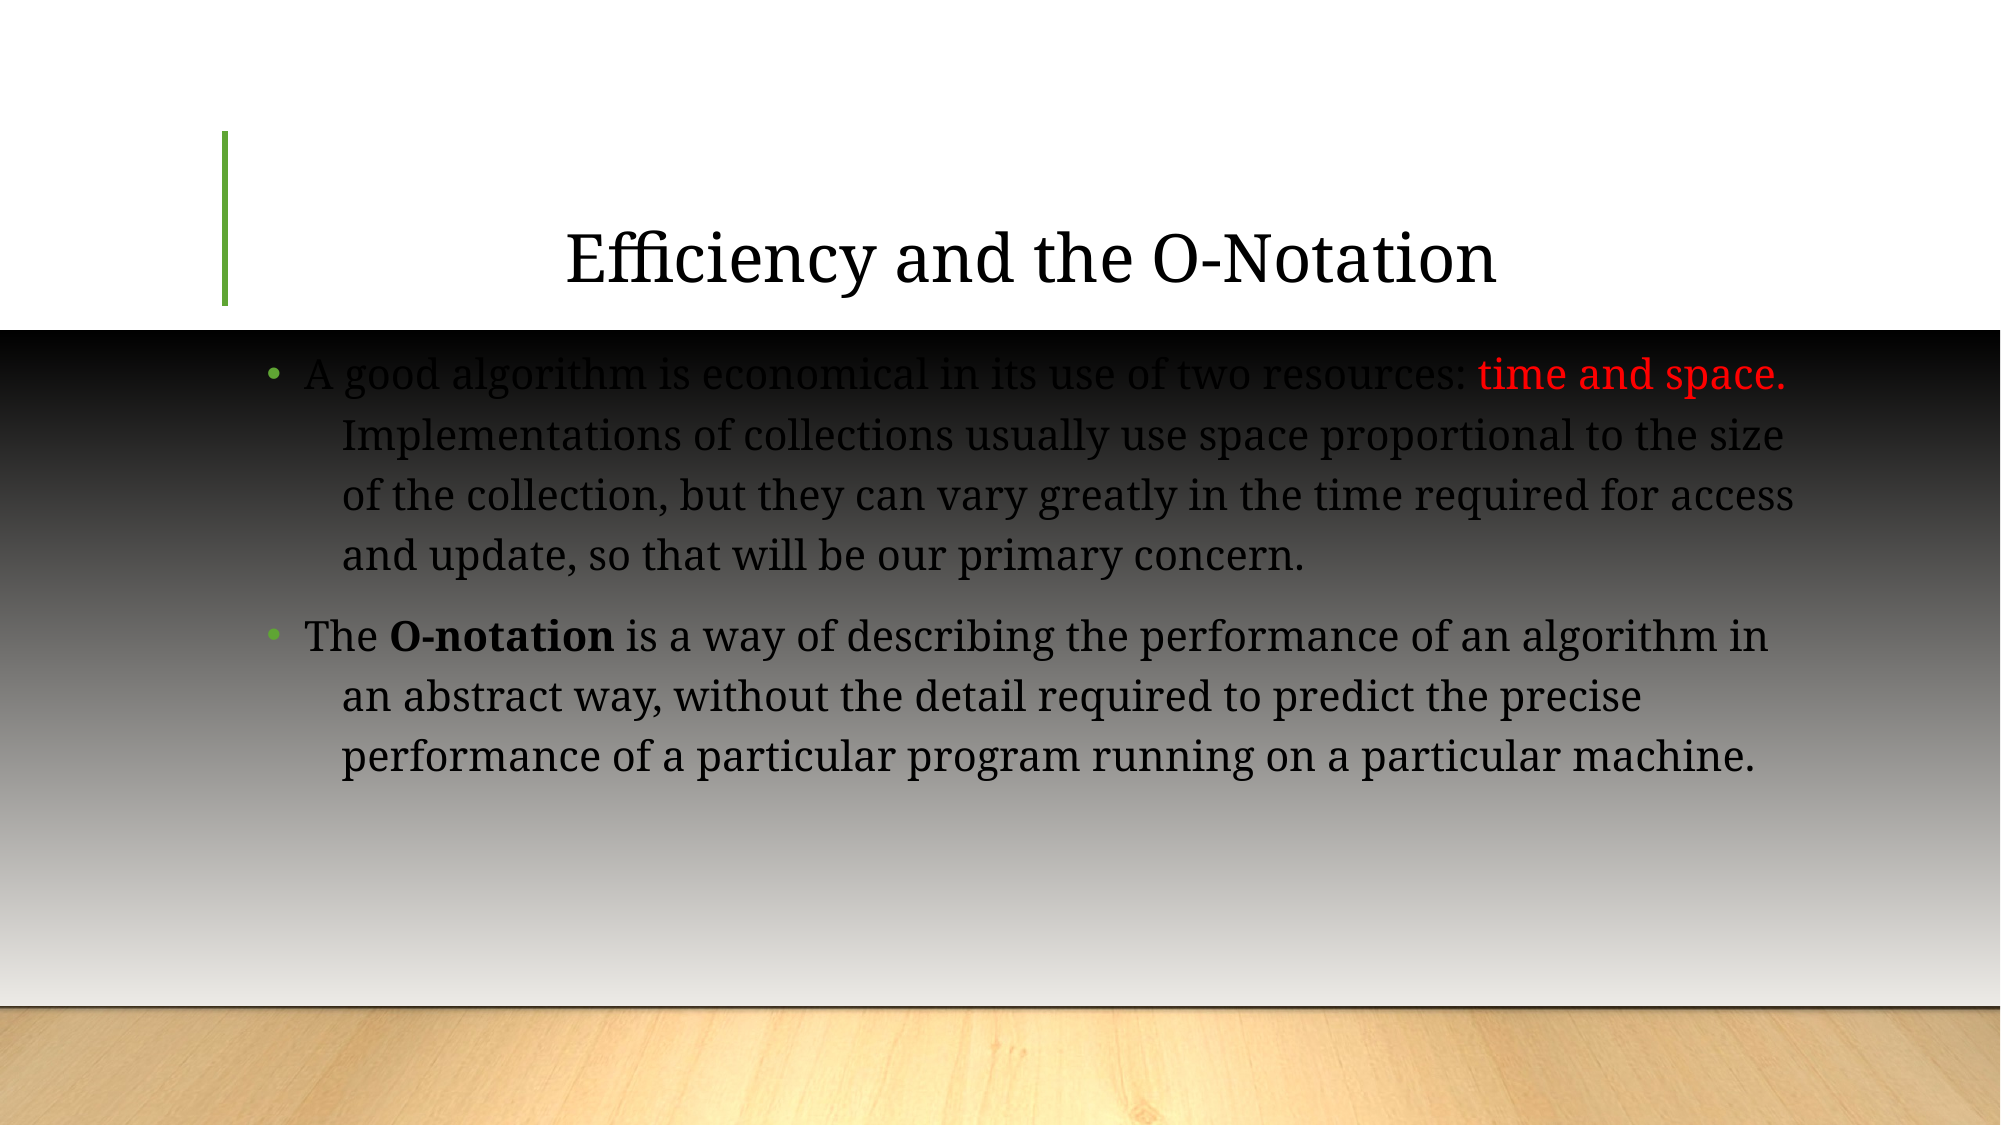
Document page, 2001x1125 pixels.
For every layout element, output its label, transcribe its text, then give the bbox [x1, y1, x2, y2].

title Efficiency and the O-Notation [251, 131, 1814, 305]
list A good algorithm is economical in its use of two resources: time and space. Implementations of collections usually use space proportional to the size of the collection, but they can vary greatly in the time required for access and update, so that will be our primary concern. The O-notation is a way of describing the performance of an algorithm in an abstract way, without the detail required to predict the precise performance of a particular program running on a particular machine. [251, 330, 1814, 897]
